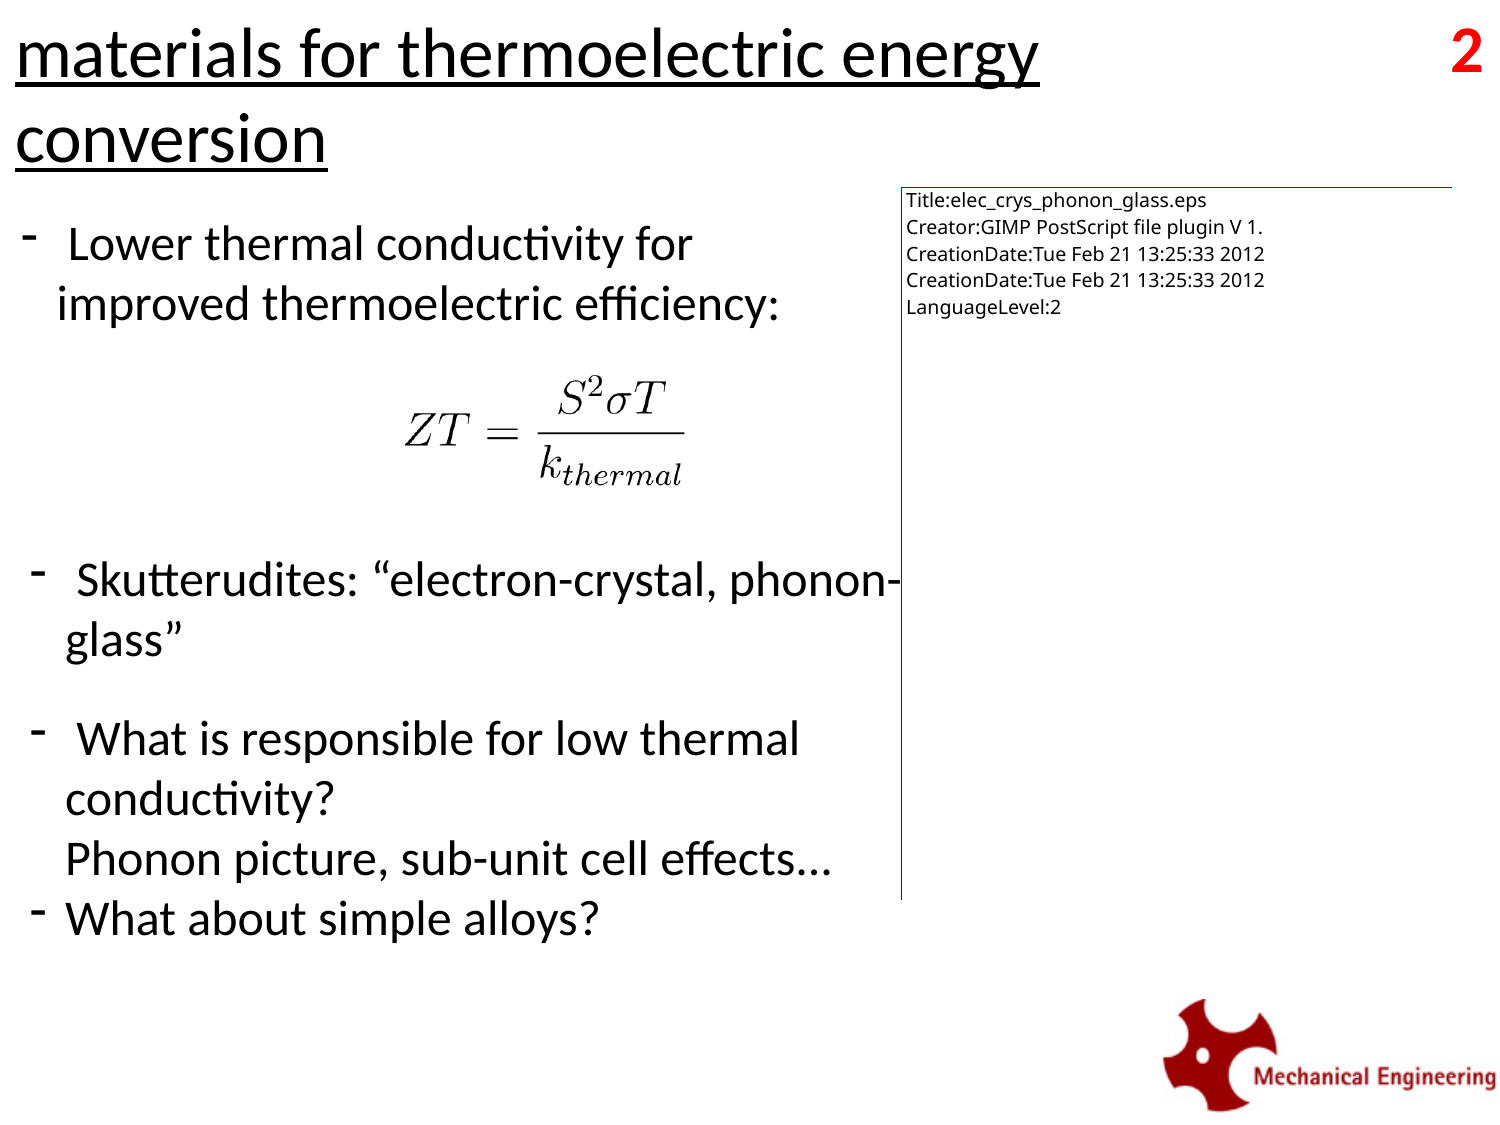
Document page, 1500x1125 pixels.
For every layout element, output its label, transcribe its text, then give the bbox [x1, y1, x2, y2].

title materials for thermoelectric energy conversion [0, 0, 1351, 186]
text_box Skutterudites: “electron-crystal, phonon-glass” [14, 538, 969, 734]
text_box 2 [1436, 0, 1500, 93]
picture [1162, 999, 1497, 1113]
text_box Lower thermal conductivity for improved thermoelectric efficiency: [6, 202, 885, 398]
picture [900, 185, 1452, 901]
picture [389, 398, 690, 506]
text_box What is responsible for low thermal conductivity? Phonon picture, sub-unit cell effects... What about simple alloys? [15, 698, 969, 1014]
